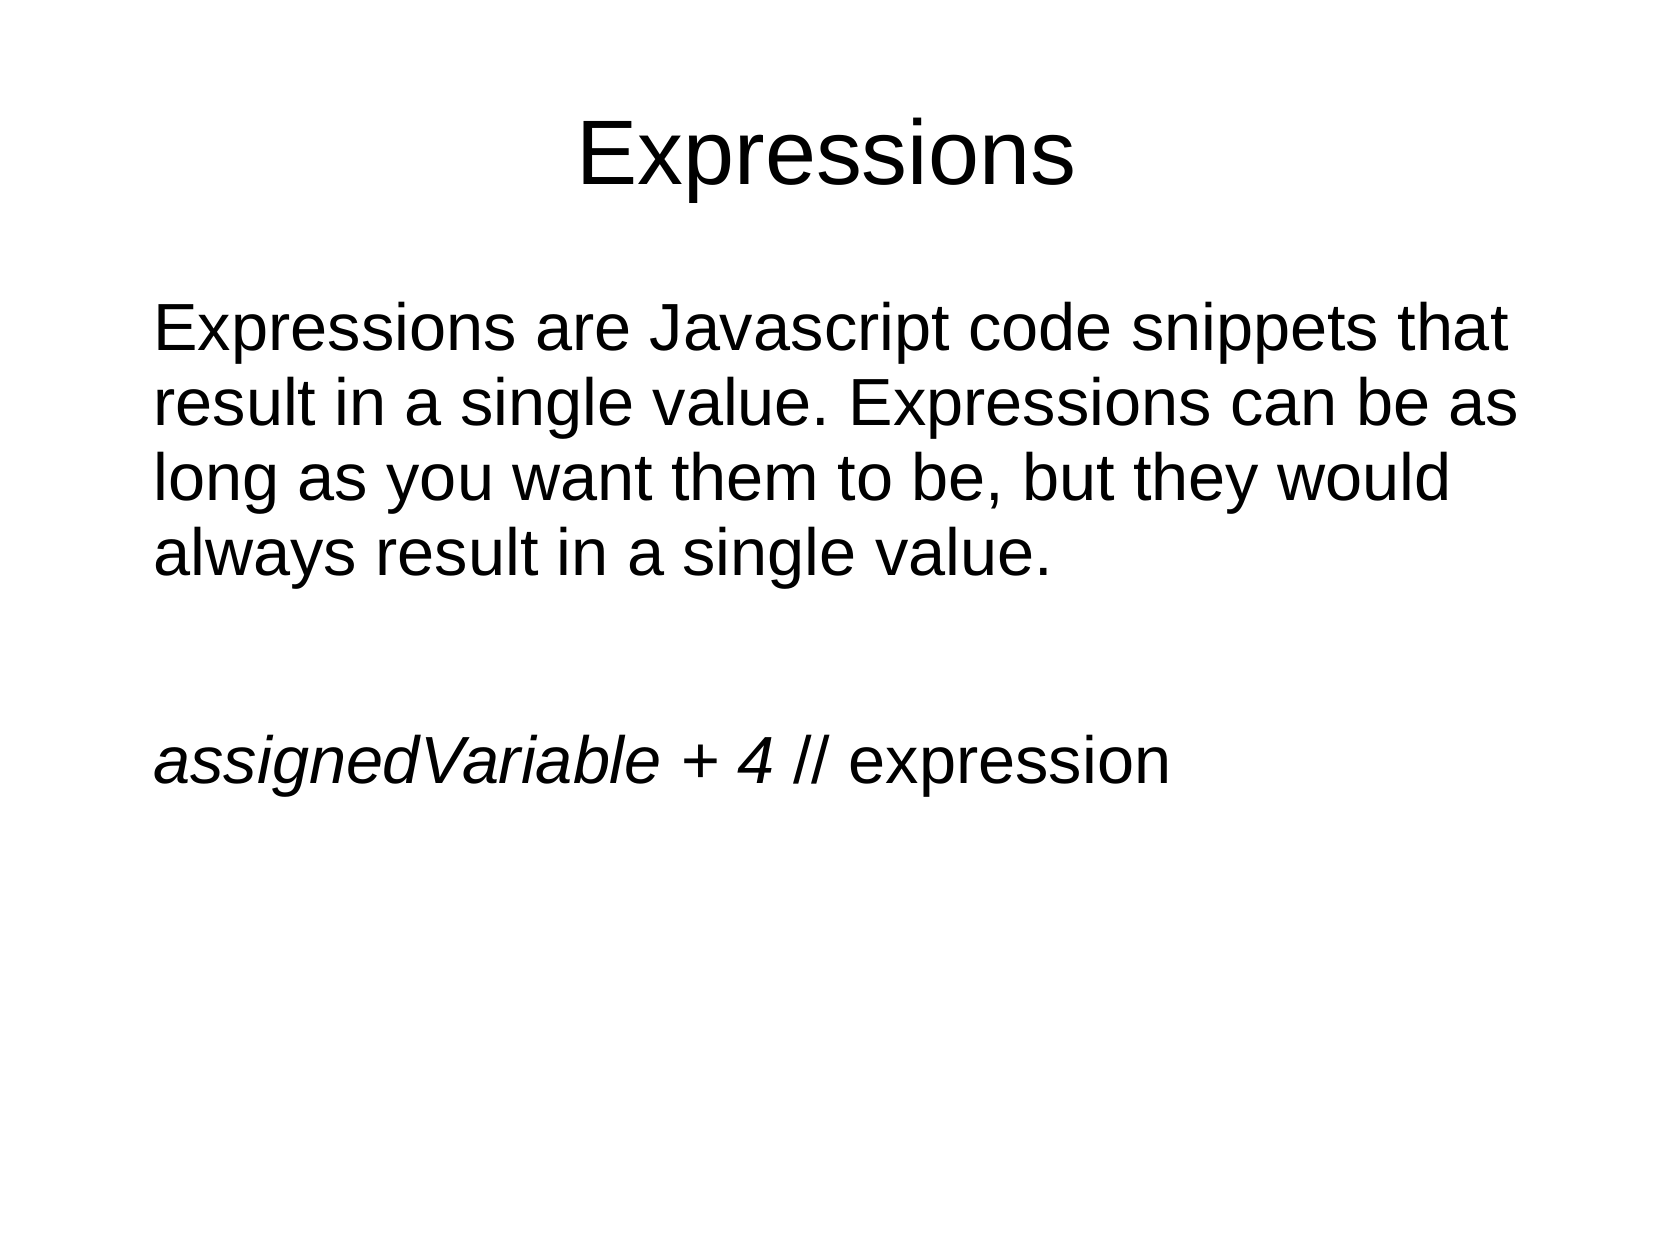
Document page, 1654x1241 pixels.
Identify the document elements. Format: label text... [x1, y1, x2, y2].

title Expressions [82, 49, 1571, 257]
list Expressions are Javascript code snippets that result in a single value. Expressions can be as long as you want them to be, but they would always result in a single value. assignedVariable + 4 // expression [82, 290, 1571, 1010]
